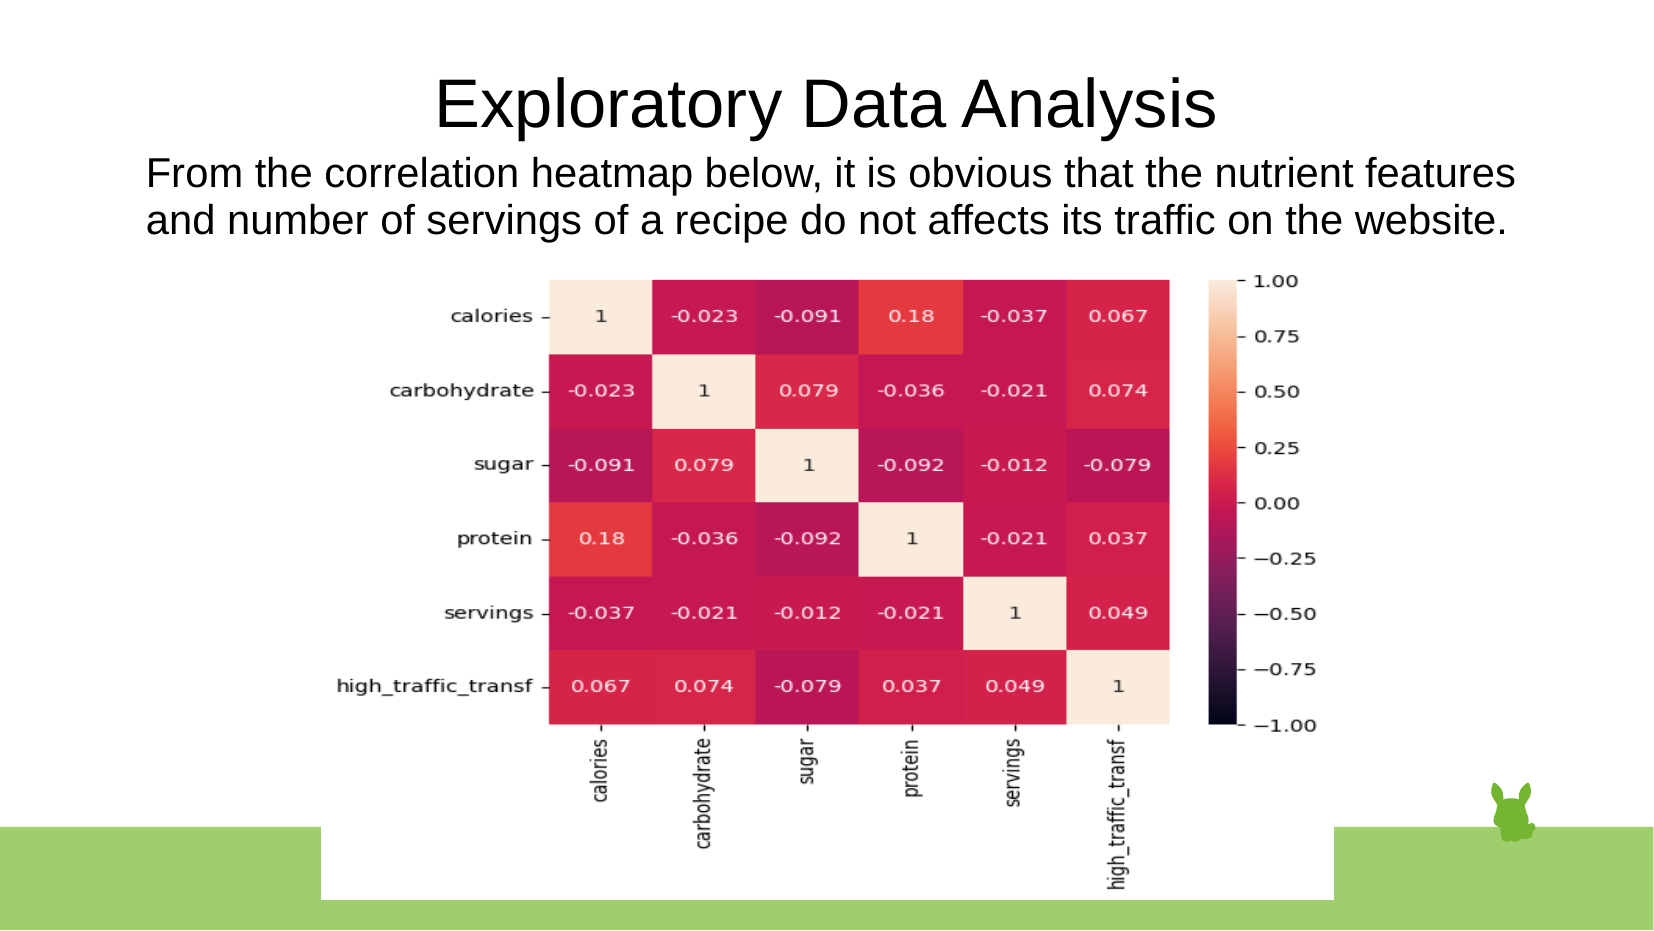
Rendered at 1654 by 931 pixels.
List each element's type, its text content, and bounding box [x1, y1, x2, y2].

title Exploratory Data Analysis [88, 29, 1565, 178]
picture [321, 262, 1334, 901]
list From the correlation heatmap below, it is obvious that the nutrient features and number of servings of a recipe do not affects its traffic on the website. [75, 150, 1552, 682]
